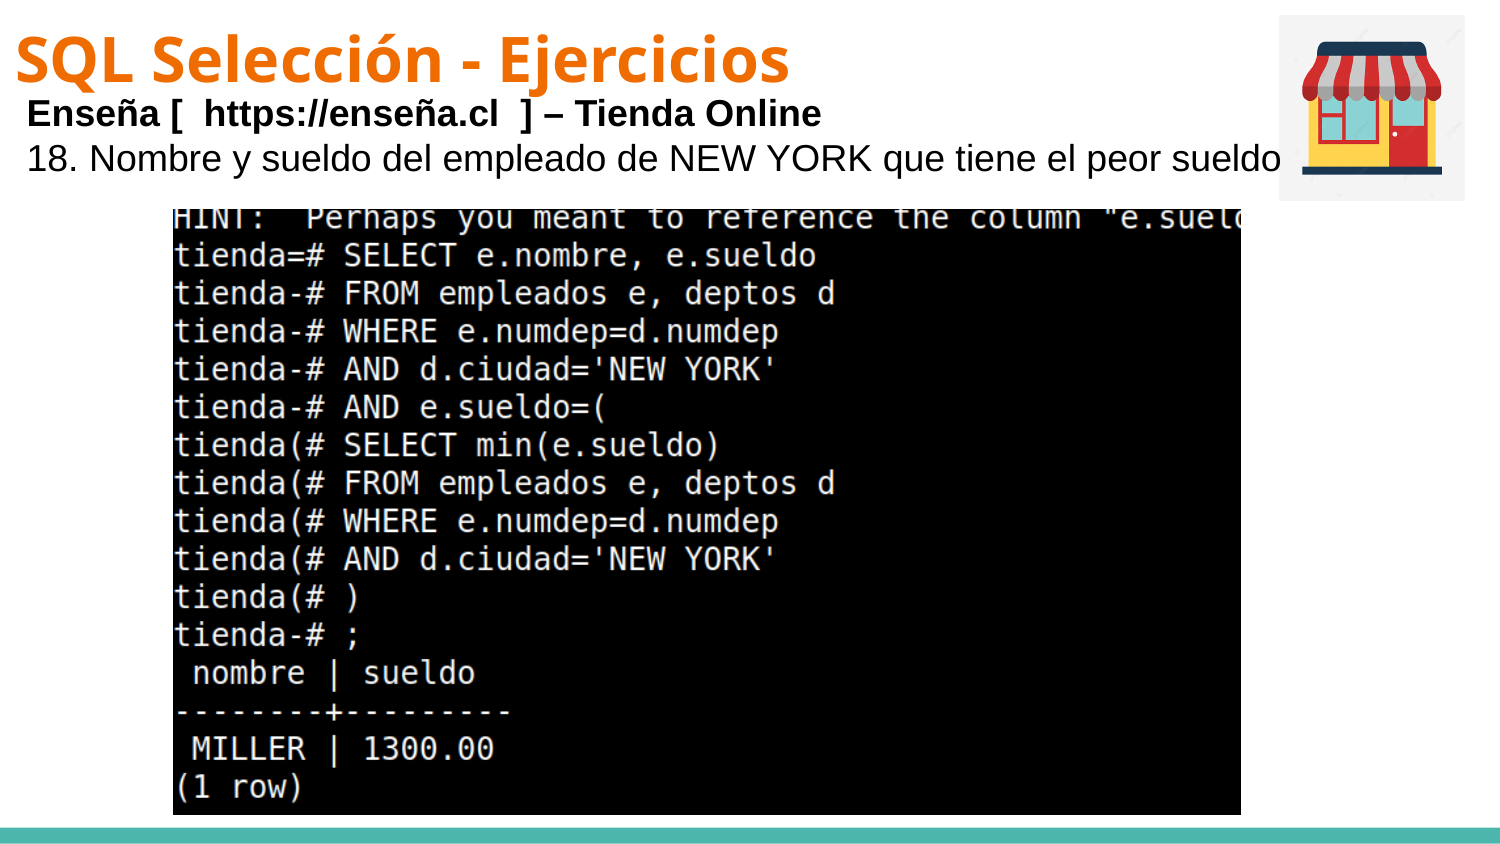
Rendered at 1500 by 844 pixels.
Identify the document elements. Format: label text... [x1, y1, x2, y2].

title SQL Selección - Ejercicios [0, 0, 1398, 116]
text_box 18. Nombre y sueldo del empleado de NEW YORK que tiene el peor sueldo [11, 129, 1430, 229]
picture [1279, 15, 1465, 201]
picture [173, 209, 1241, 815]
text_box Enseña [ https://enseña.cl ] – Tienda Online [11, 84, 1279, 129]
